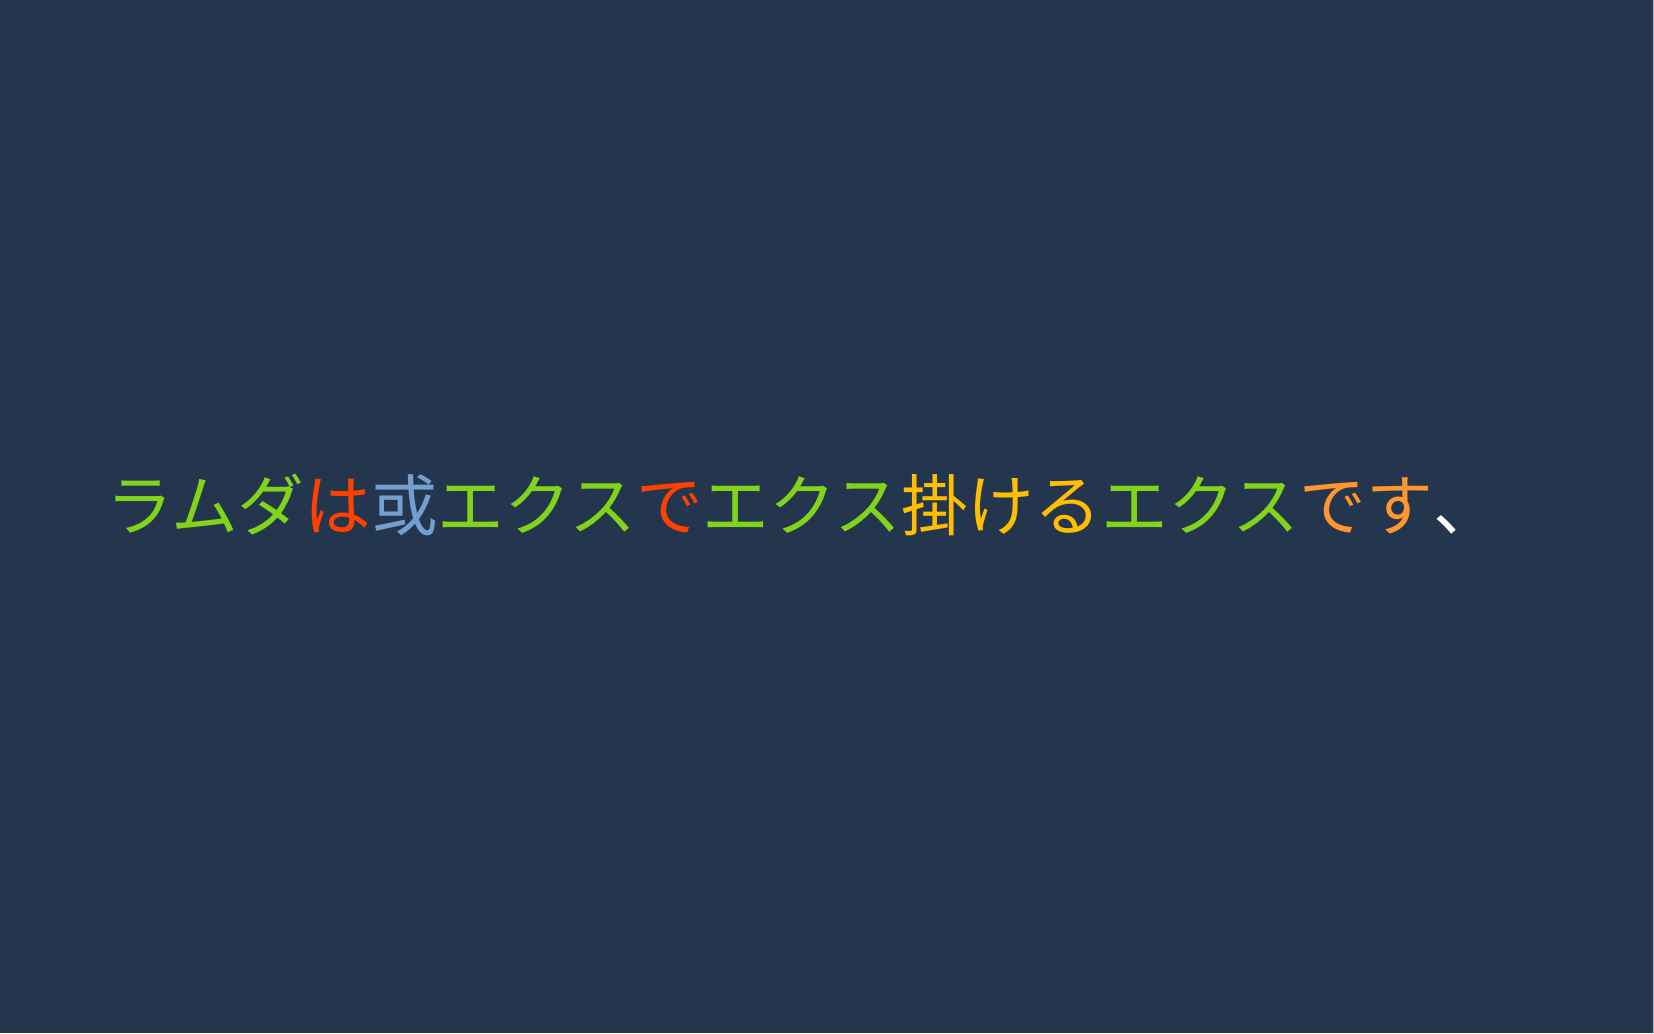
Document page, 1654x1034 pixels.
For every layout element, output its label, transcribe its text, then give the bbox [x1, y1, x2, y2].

subtitle ラムダは或エクスでエクス掛けるエクスです、 [106, 240, 1595, 840]
